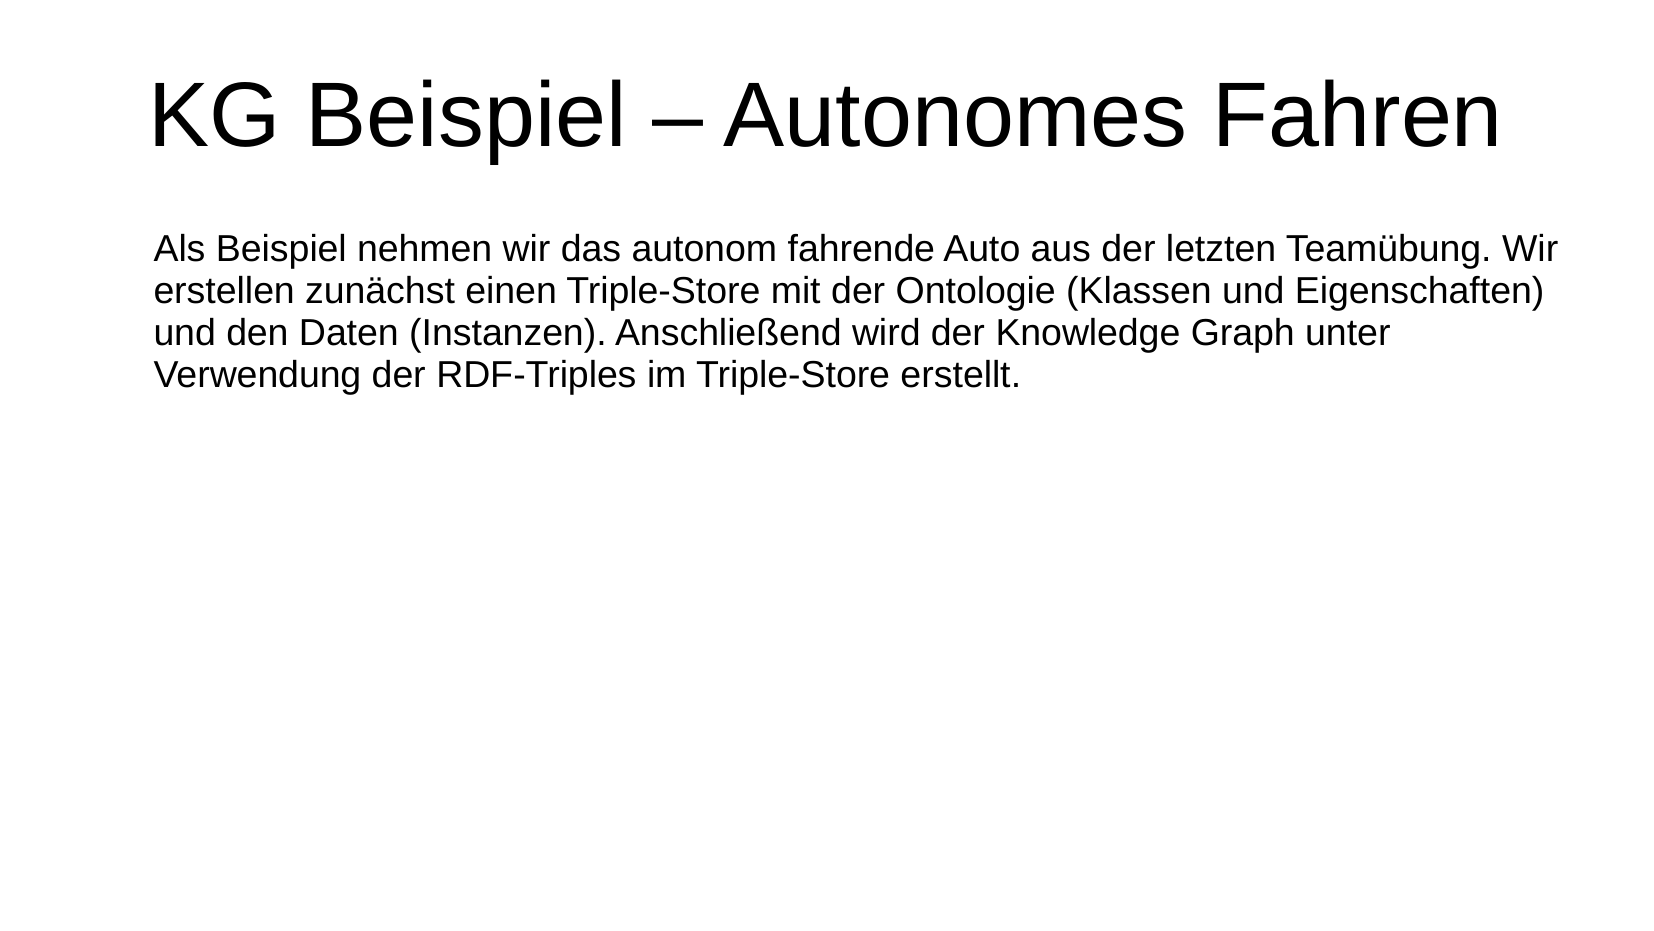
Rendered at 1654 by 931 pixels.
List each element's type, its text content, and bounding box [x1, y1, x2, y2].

title KG Beispiel – Autonomes Fahren [82, 37, 1571, 193]
list Als Beispiel nehmen wir das autonom fahrende Auto aus der letzten Teamübung. Wir erstellen zunächst einen Triple-Store mit der Ontologie (Klassen und Eigenschaften) und den Daten (Instanzen). Anschließend wird der Knowledge Graph unter Verwendung der RDF-Triples im Triple-Store erstellt. [82, 227, 1571, 858]
